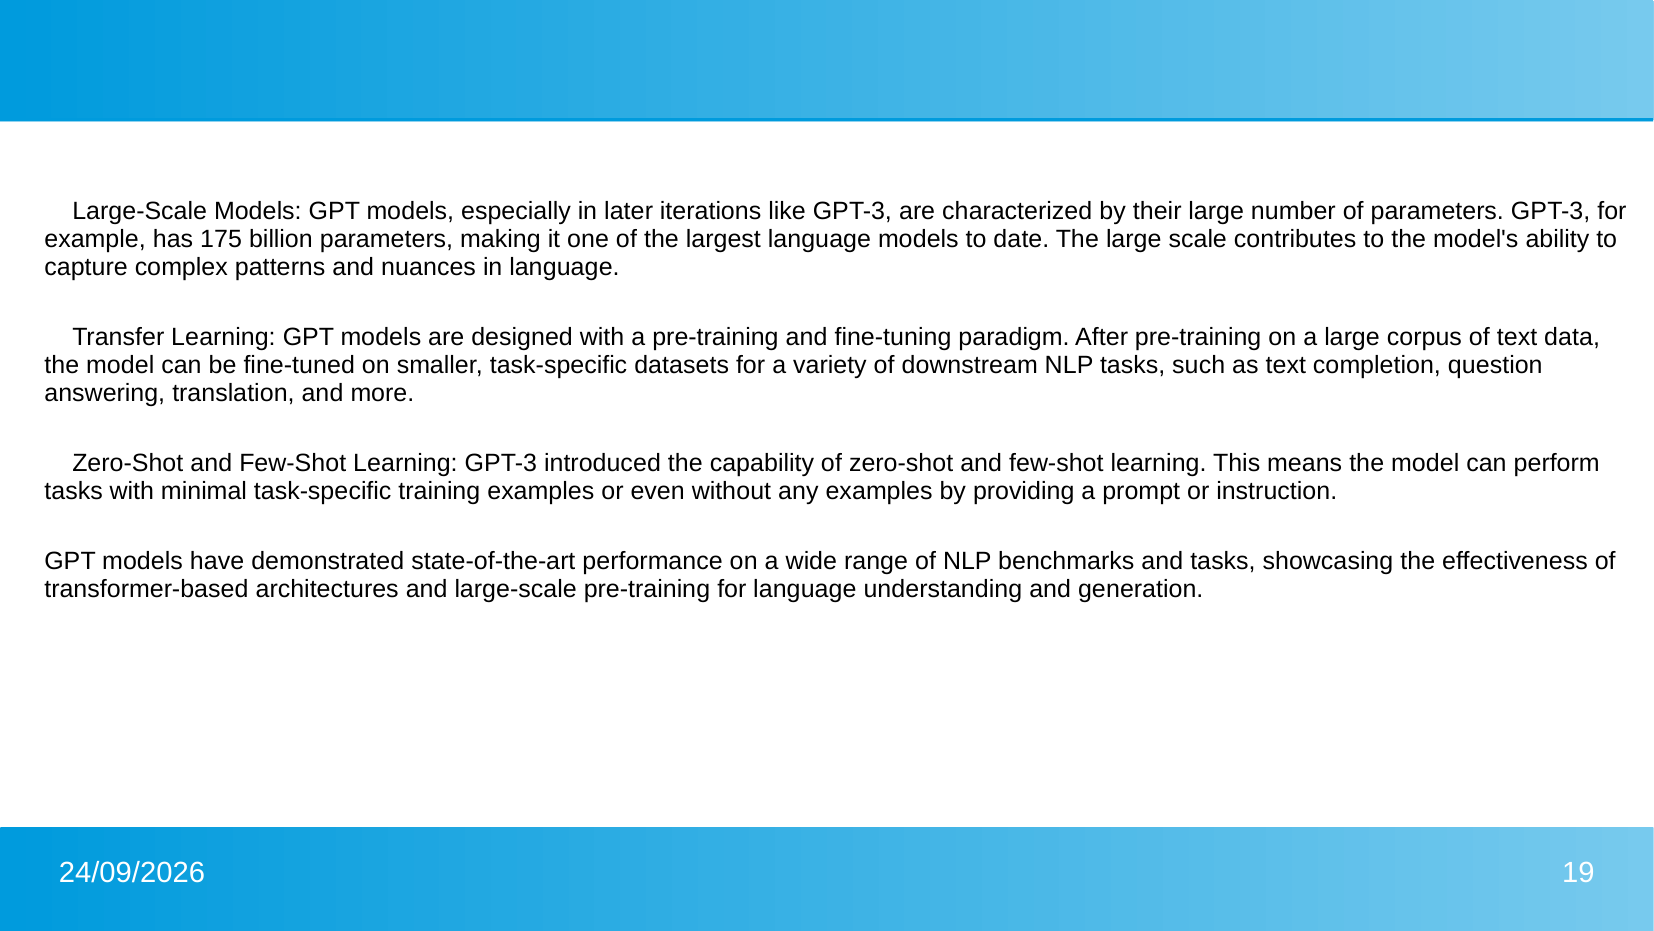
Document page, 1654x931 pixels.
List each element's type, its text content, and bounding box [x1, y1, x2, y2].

text_box Large-Scale Models: GPT models, especially in later iterations like GPT-3, are characterized by their large number of parameters. GPT-3, for example, has 175 billion parameters, making it one of the largest language models to date. The large scale contributes to the model's ability to capture complex patterns and nuances in language. Transfer Learning: GPT models are designed with a pre-training and fine-tuning paradigm. After pre-training on a large corpus of text data, the model can be fine-tuned on smaller, task-specific datasets for a variety of downstream NLP tasks, such as text completion, question answering, translation, and more. Zero-Shot and Few-Shot Learning: GPT-3 introduced the capability of zero-shot and few-shot learning. This means the model can perform tasks with minimal task-specific training examples or even without any examples by providing a prompt or instruction. GPT models have demonstrated state-of-the-art performance on a wide range of NLP benchmarks and tasks, showcasing the effectiveness of transformer-based architectures and large-scale pre-training for language understanding and generation. [29, 147, 1654, 653]
